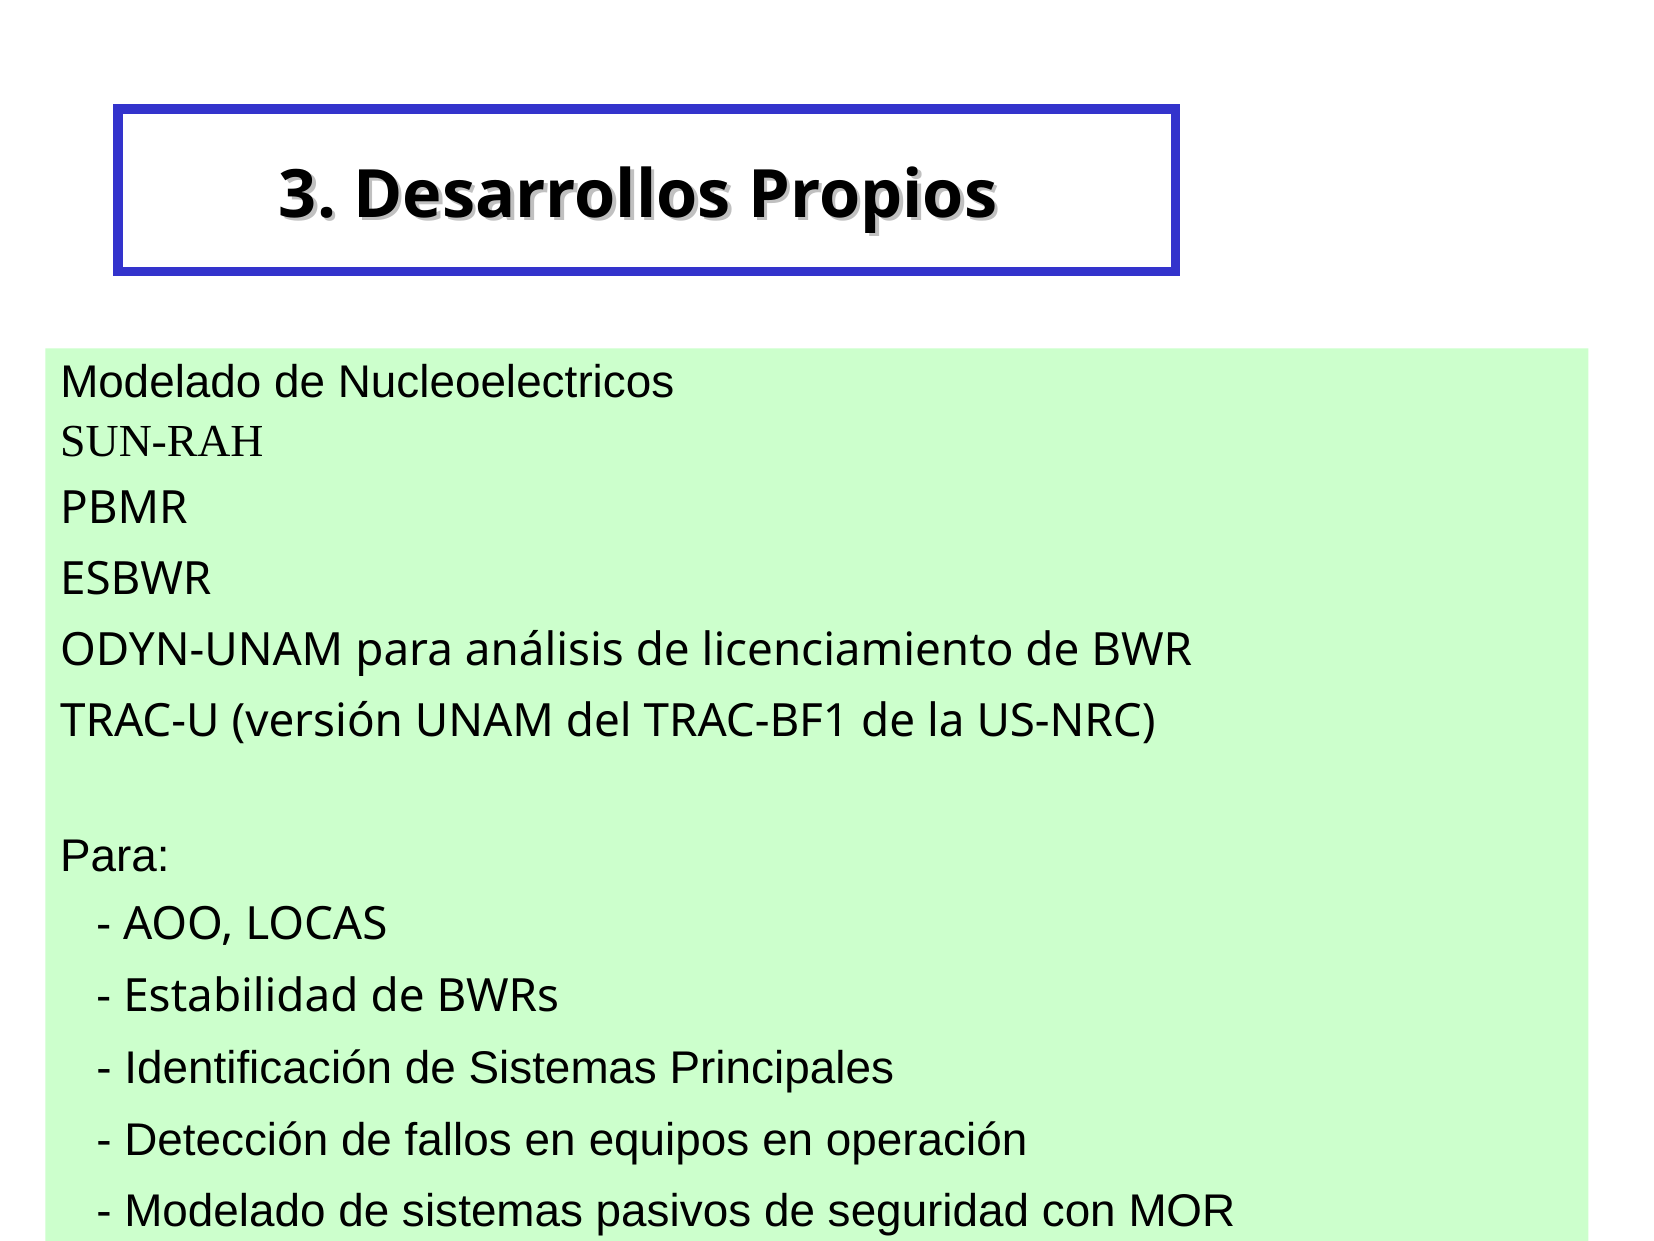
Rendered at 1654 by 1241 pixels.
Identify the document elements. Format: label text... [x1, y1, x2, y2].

text_box Modelado de Nucleoelectricos SUN-RAH PBMR ESBWR ODYN-UNAM para análisis de licenciamiento de BWR TRAC-U (versión UNAM del TRAC-BF1 de la US-NRC) Para: - AOO, LOCAS - Estabilidad de BWRs - Identificación de Sistemas Principales - Detección de fallos en equipos en operación - Modelado de sistemas pasivos de seguridad con MOR [45, 348, 1589, 1182]
text_box 3. Desarrollos Propios [118, 109, 1176, 272]
